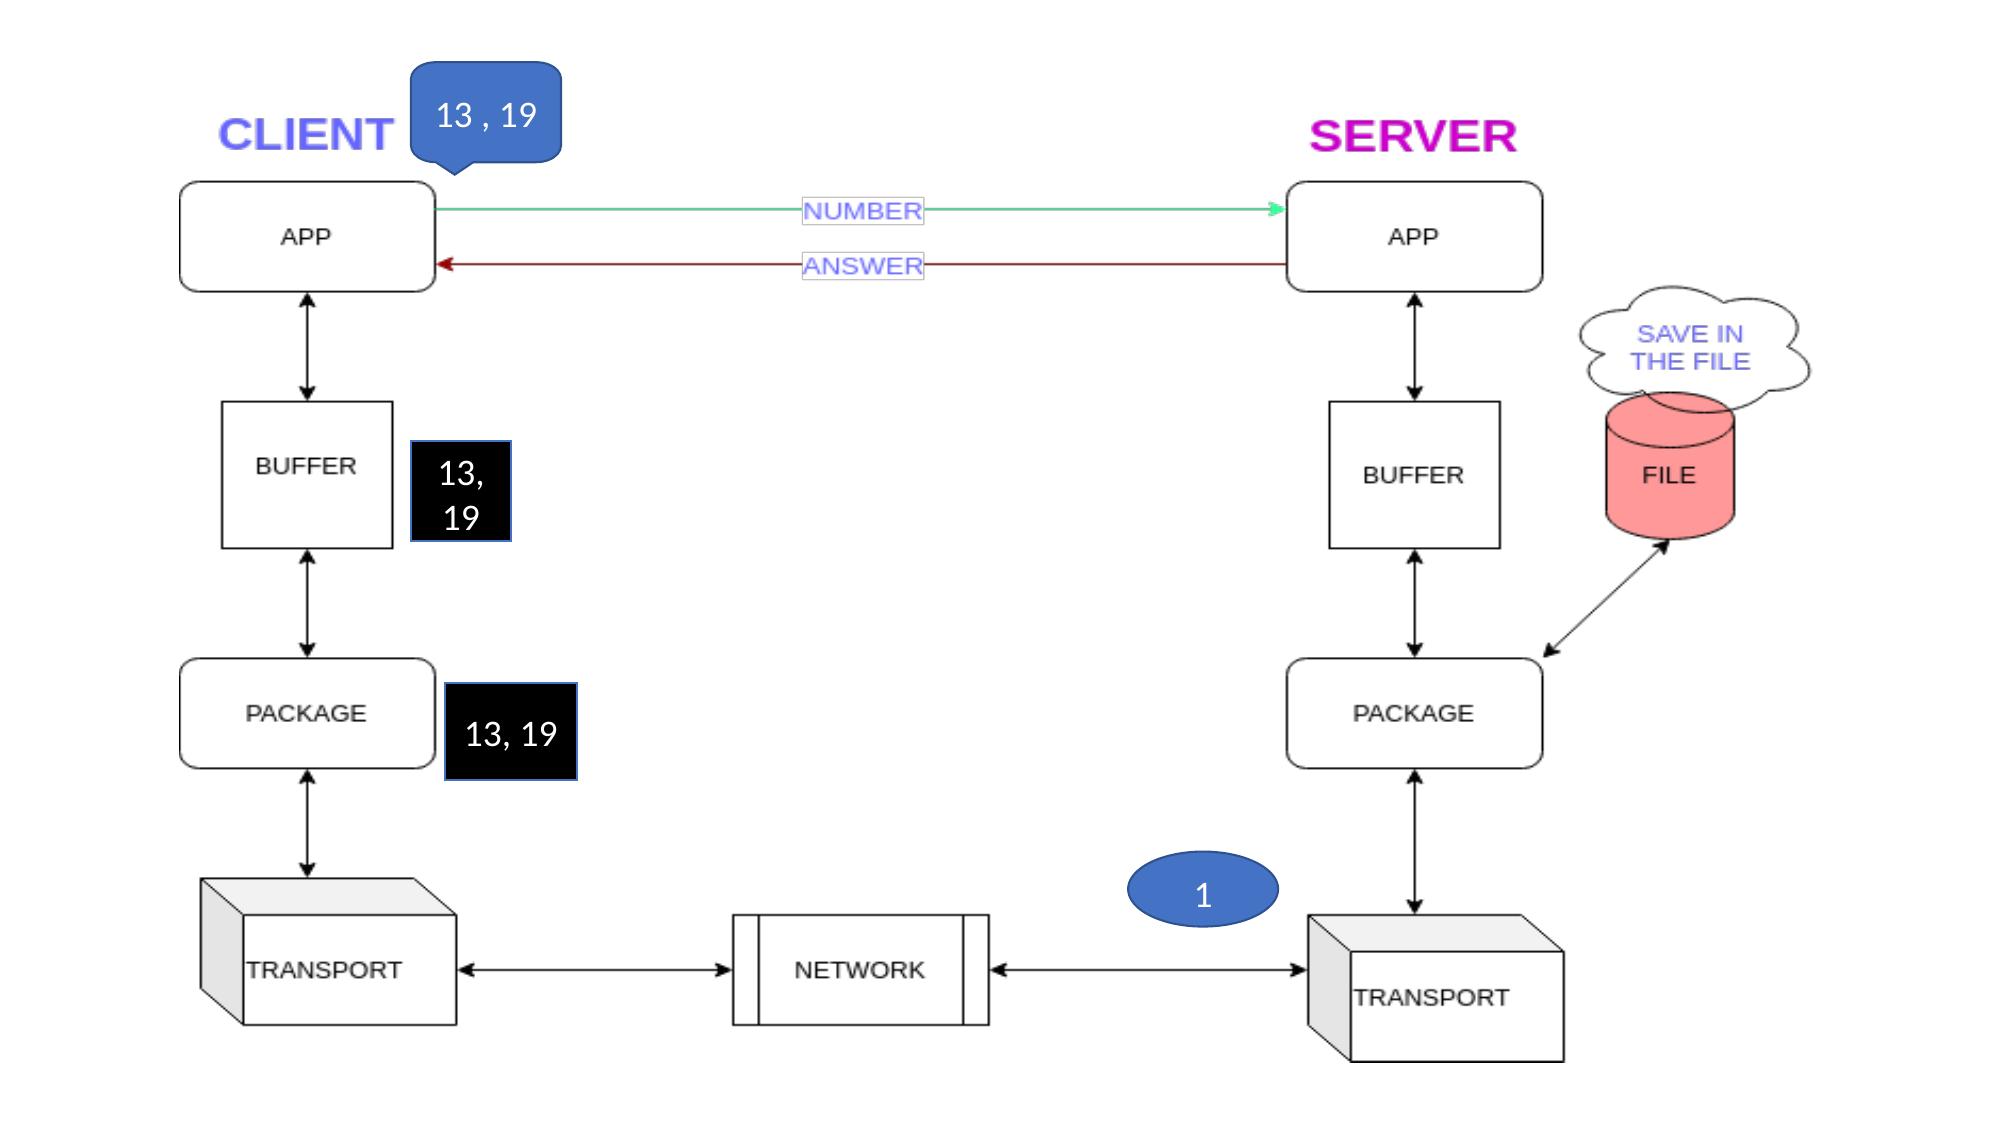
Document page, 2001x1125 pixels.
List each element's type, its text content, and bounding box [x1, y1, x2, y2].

text_box 13 , 19 [410, 62, 562, 175]
text_box 1 [1128, 851, 1279, 927]
text_box 13, 19 [445, 683, 577, 780]
picture [179, 62, 1821, 1063]
text_box 13, 19 [411, 441, 511, 541]
